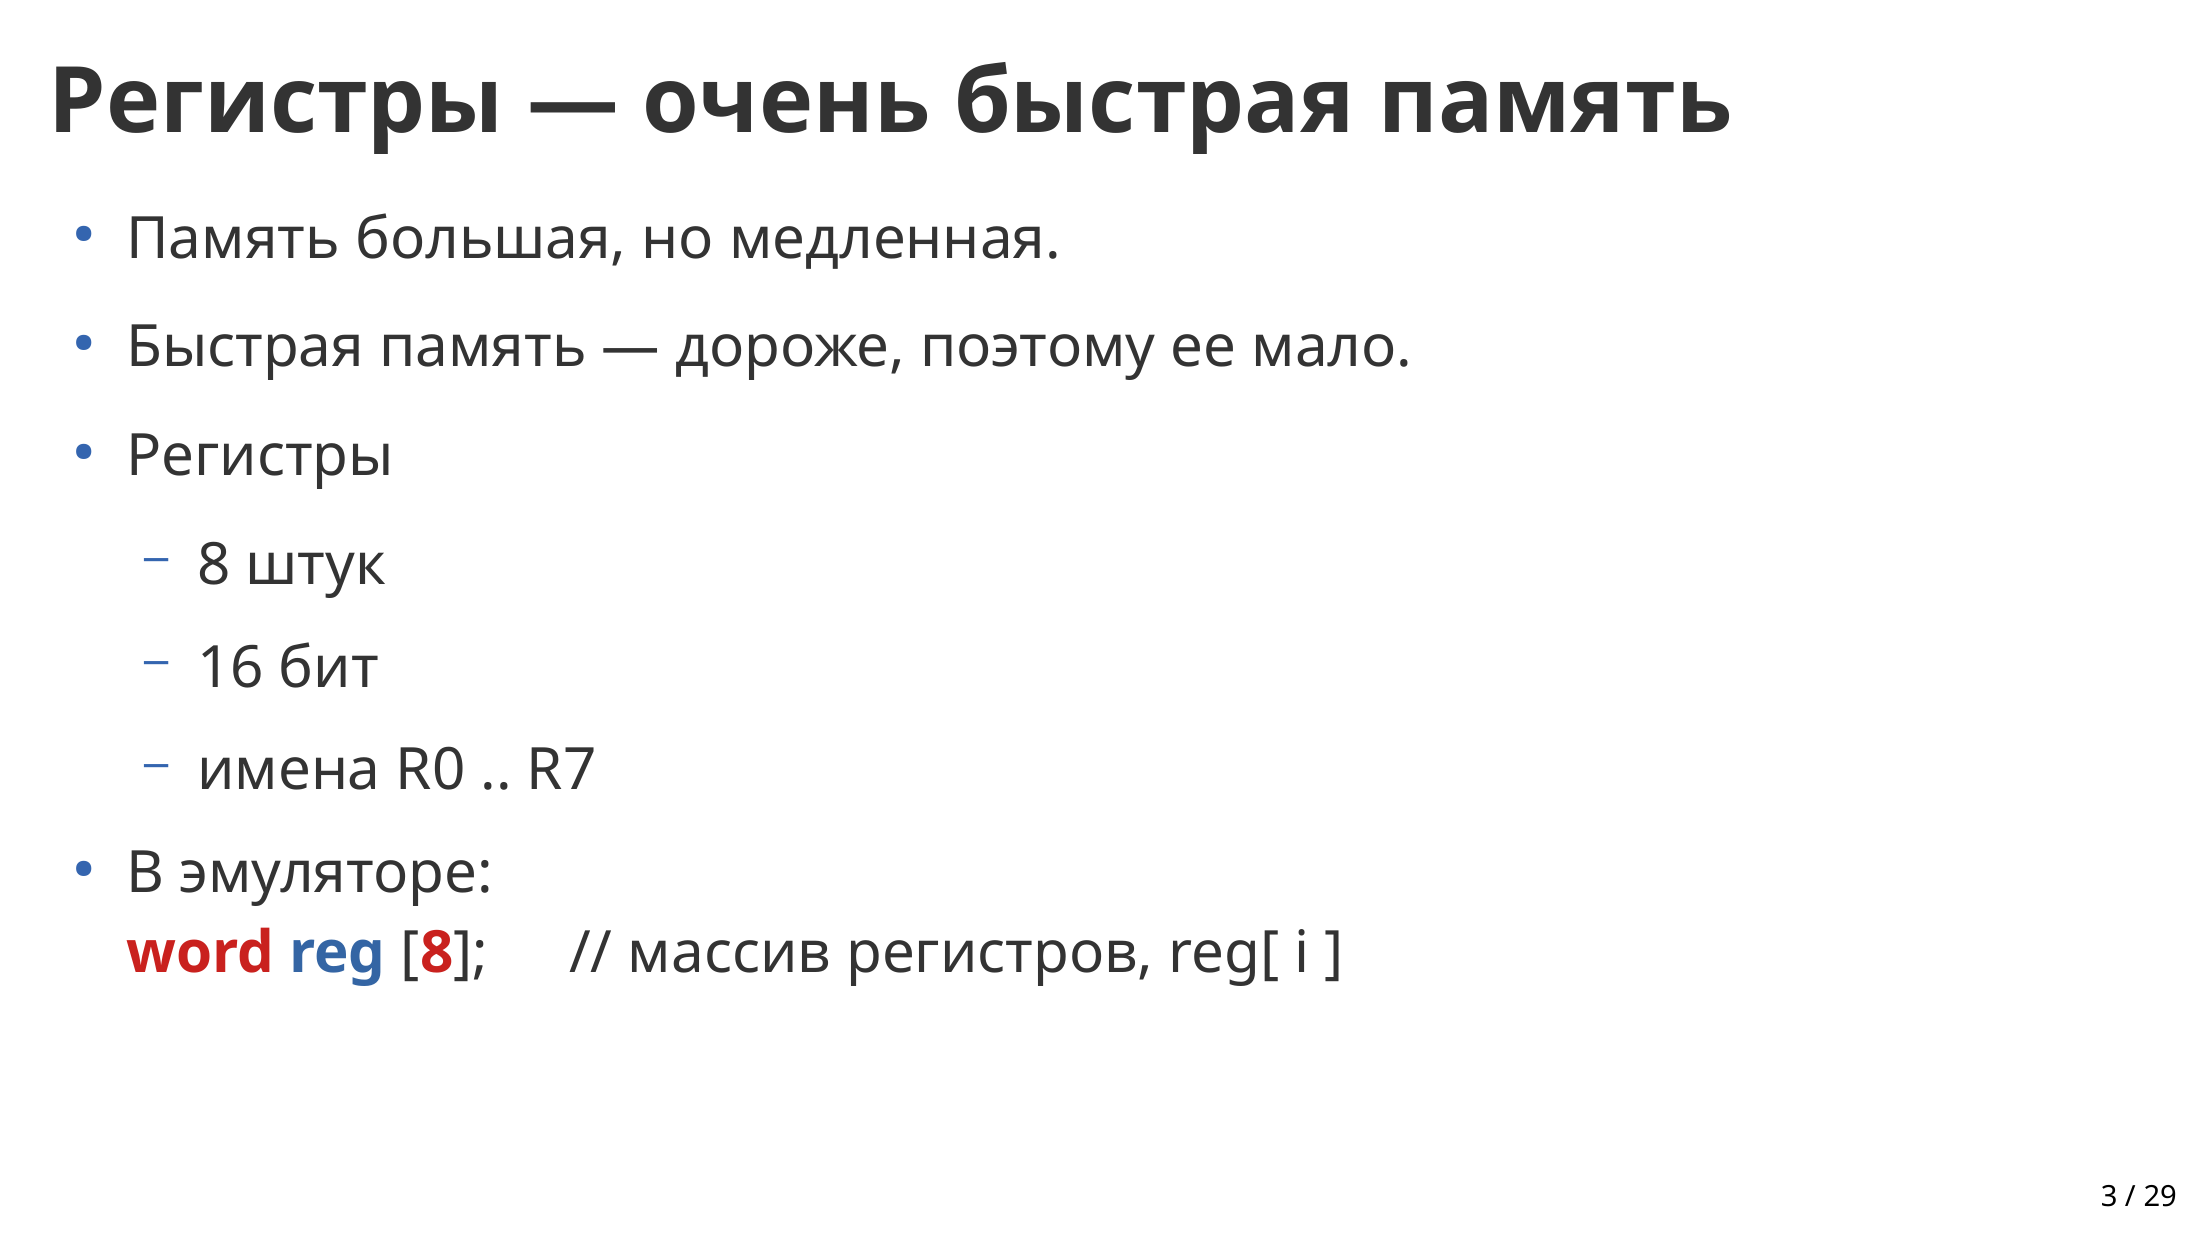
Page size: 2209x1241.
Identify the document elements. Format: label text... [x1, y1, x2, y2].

title Регистры — очень быстрая память [48, 34, 2174, 160]
list Память большая, но медленная. Быстрая память — дороже, поэтому ее мало. Регистры 8 штук 16 бит имена R0 .. R7 В эмуляторе: word reg [8]; // массив регистров, reg[ i ] [55, 195, 1690, 1177]
